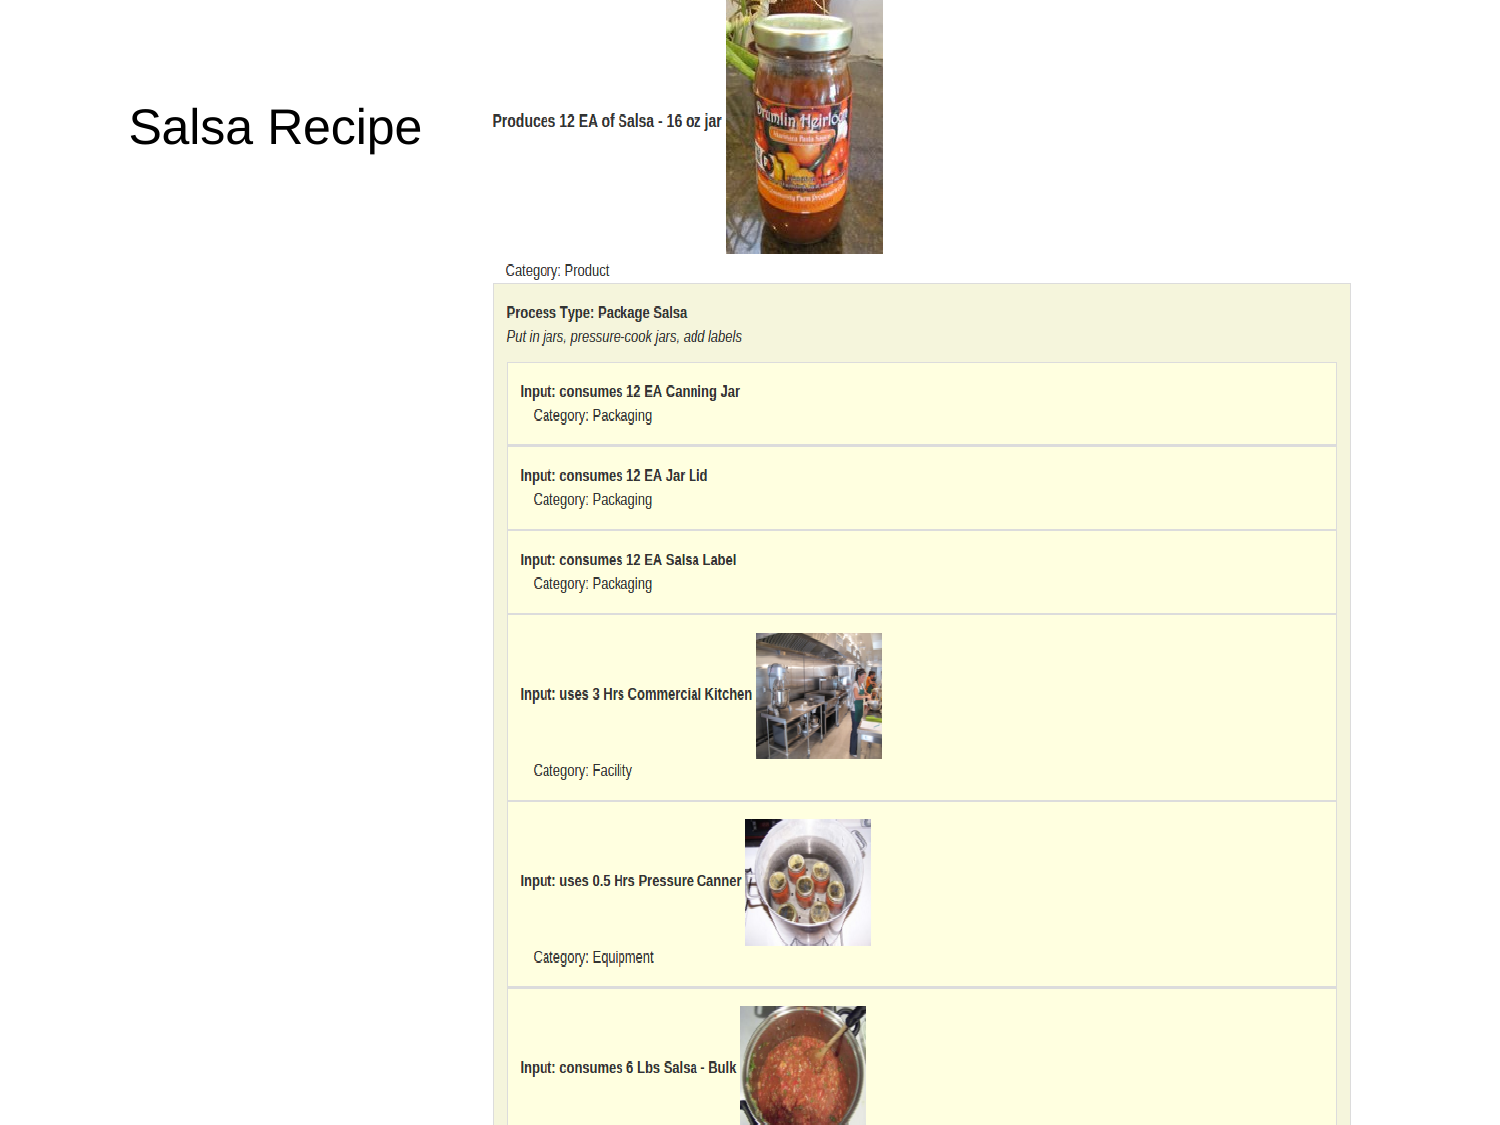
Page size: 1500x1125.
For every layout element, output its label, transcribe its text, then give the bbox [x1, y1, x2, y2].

picture [473, 0, 1361, 1125]
text_box Salsa Recipe [0, 79, 438, 1062]
